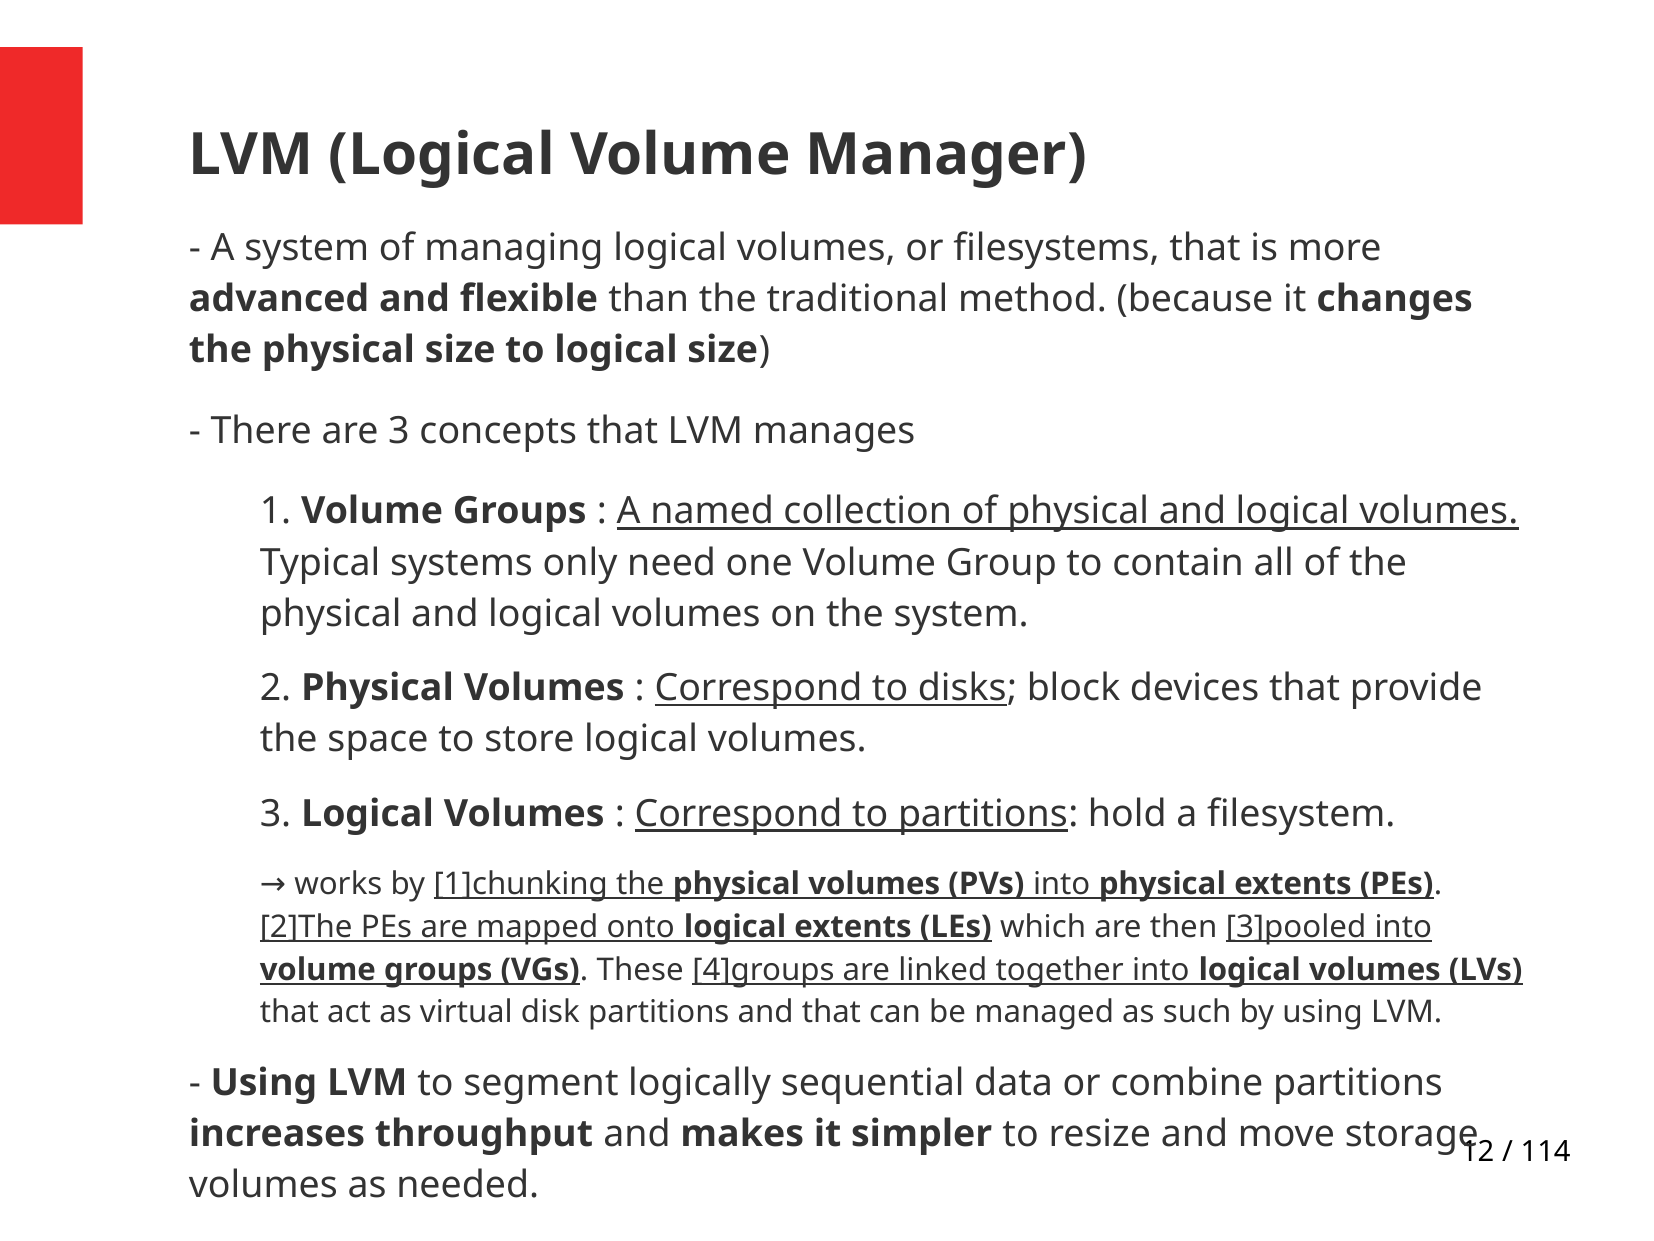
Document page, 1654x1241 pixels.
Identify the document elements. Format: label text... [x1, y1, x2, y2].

list LVM (Logical Volume Manager) - A system of managing logical volumes, or filesystems, that is more advanced and flexible than the traditional method. (because it changes the physical size to logical size) - There are 3 concepts that LVM manages 1. Volume Groups : A named collection of physical and logical volumes. Typical systems only need one Volume Group to contain all of the physical and logical volumes on the system. 2. Physical Volumes : Correspond to disks; block devices that provide the space to store logical volumes. 3. Logical Volumes : Correspond to partitions: hold a filesystem. → works by [1]chunking the physical volumes (PVs) into physical extents (PEs). [2]The PEs are mapped onto logical extents (LEs) which are then [3]pooled into volume groups (VGs). These [4]groups are linked together into logical volumes (LVs) that act as virtual disk partitions and that can be managed as such by using LVM. - Using LVM to segment logically sequential data or combine partitions increases throughput and makes it simpler to resize and move storage volumes as needed. [118, 112, 1536, 832]
